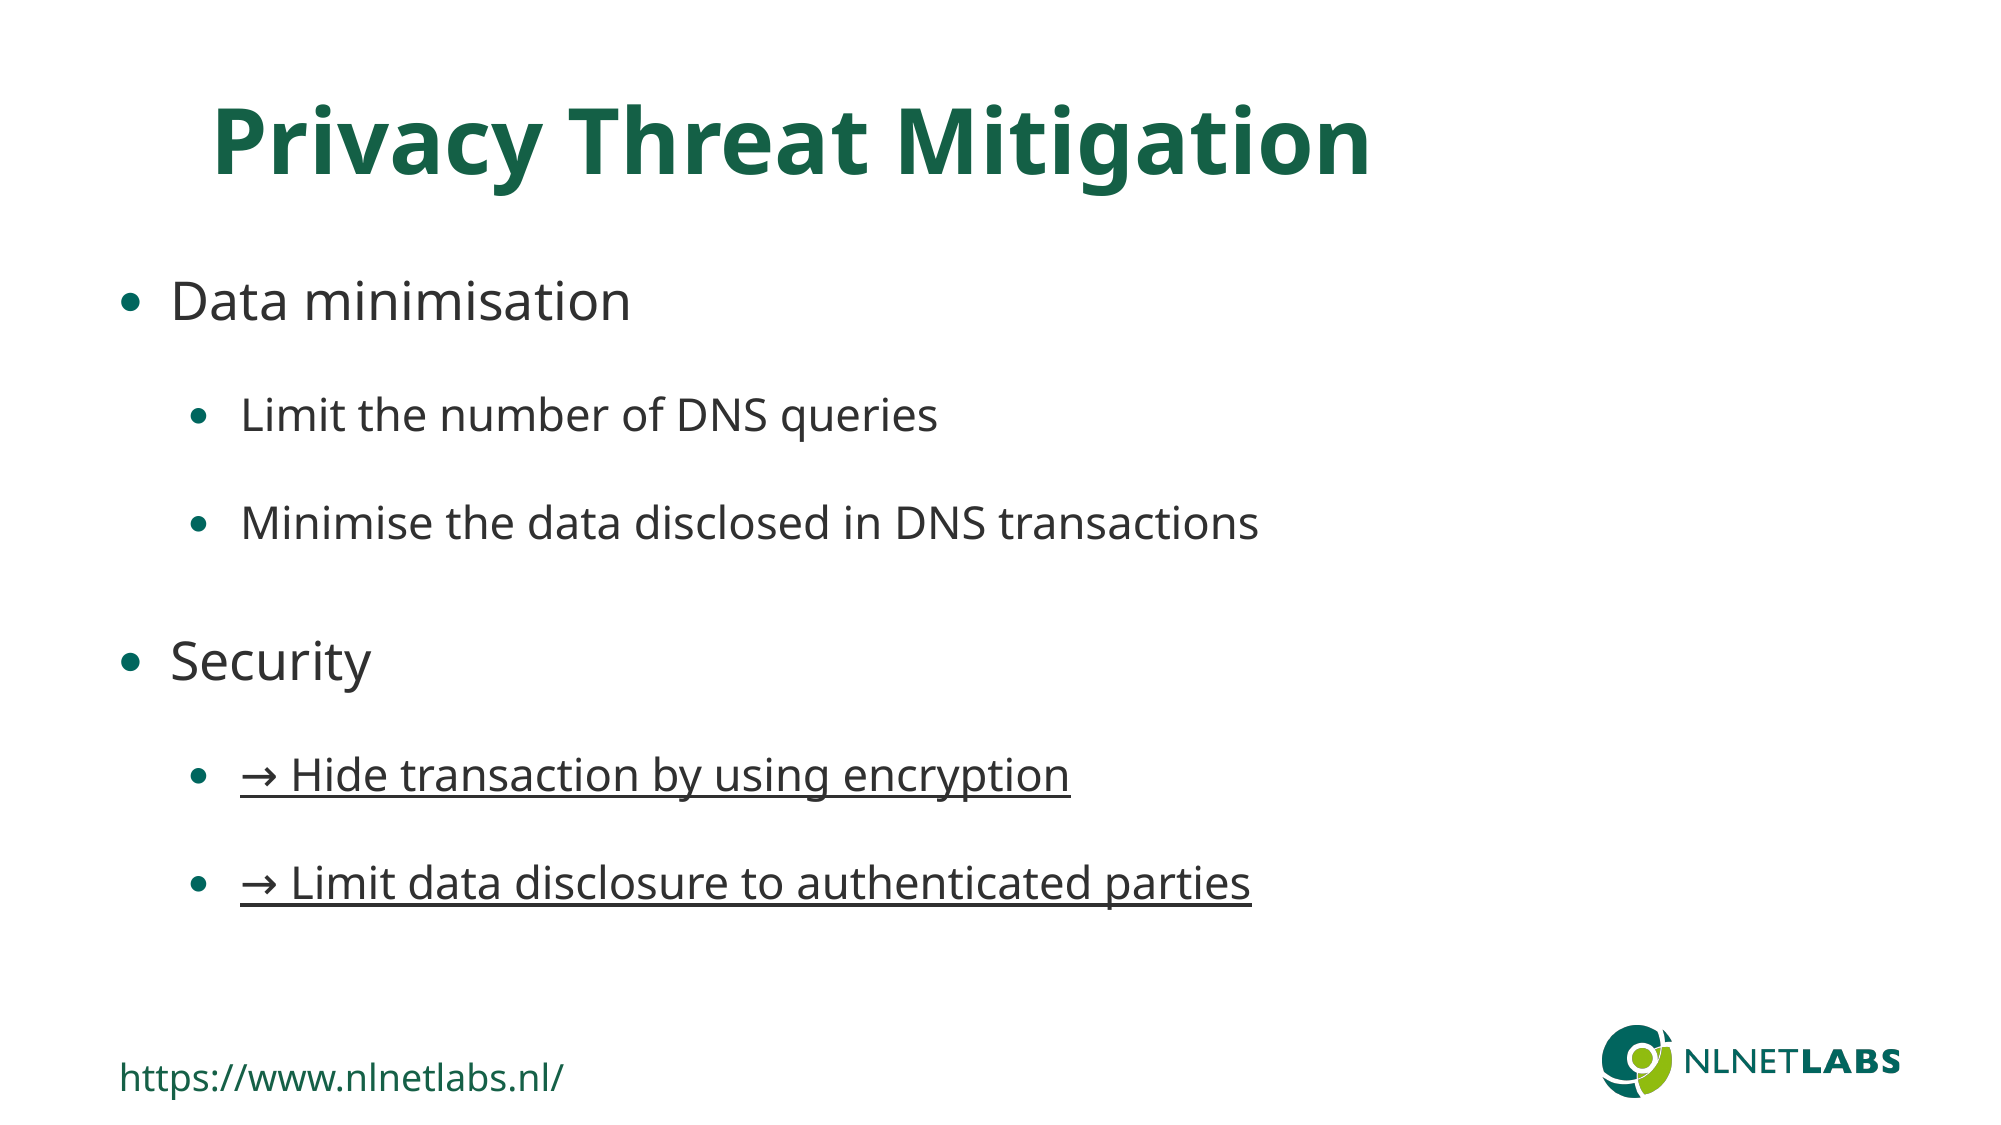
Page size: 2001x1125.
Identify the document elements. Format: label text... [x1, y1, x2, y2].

list Data minimisation Limit the number of DNS queries Minimise the data disclosed in DNS transactions Security → Hide transaction by using encryption → Limit data disclosure to authenticated parties [99, 263, 1900, 916]
title Privacy Threat Mitigation [210, 44, 1900, 233]
picture [1602, 1025, 1900, 1098]
